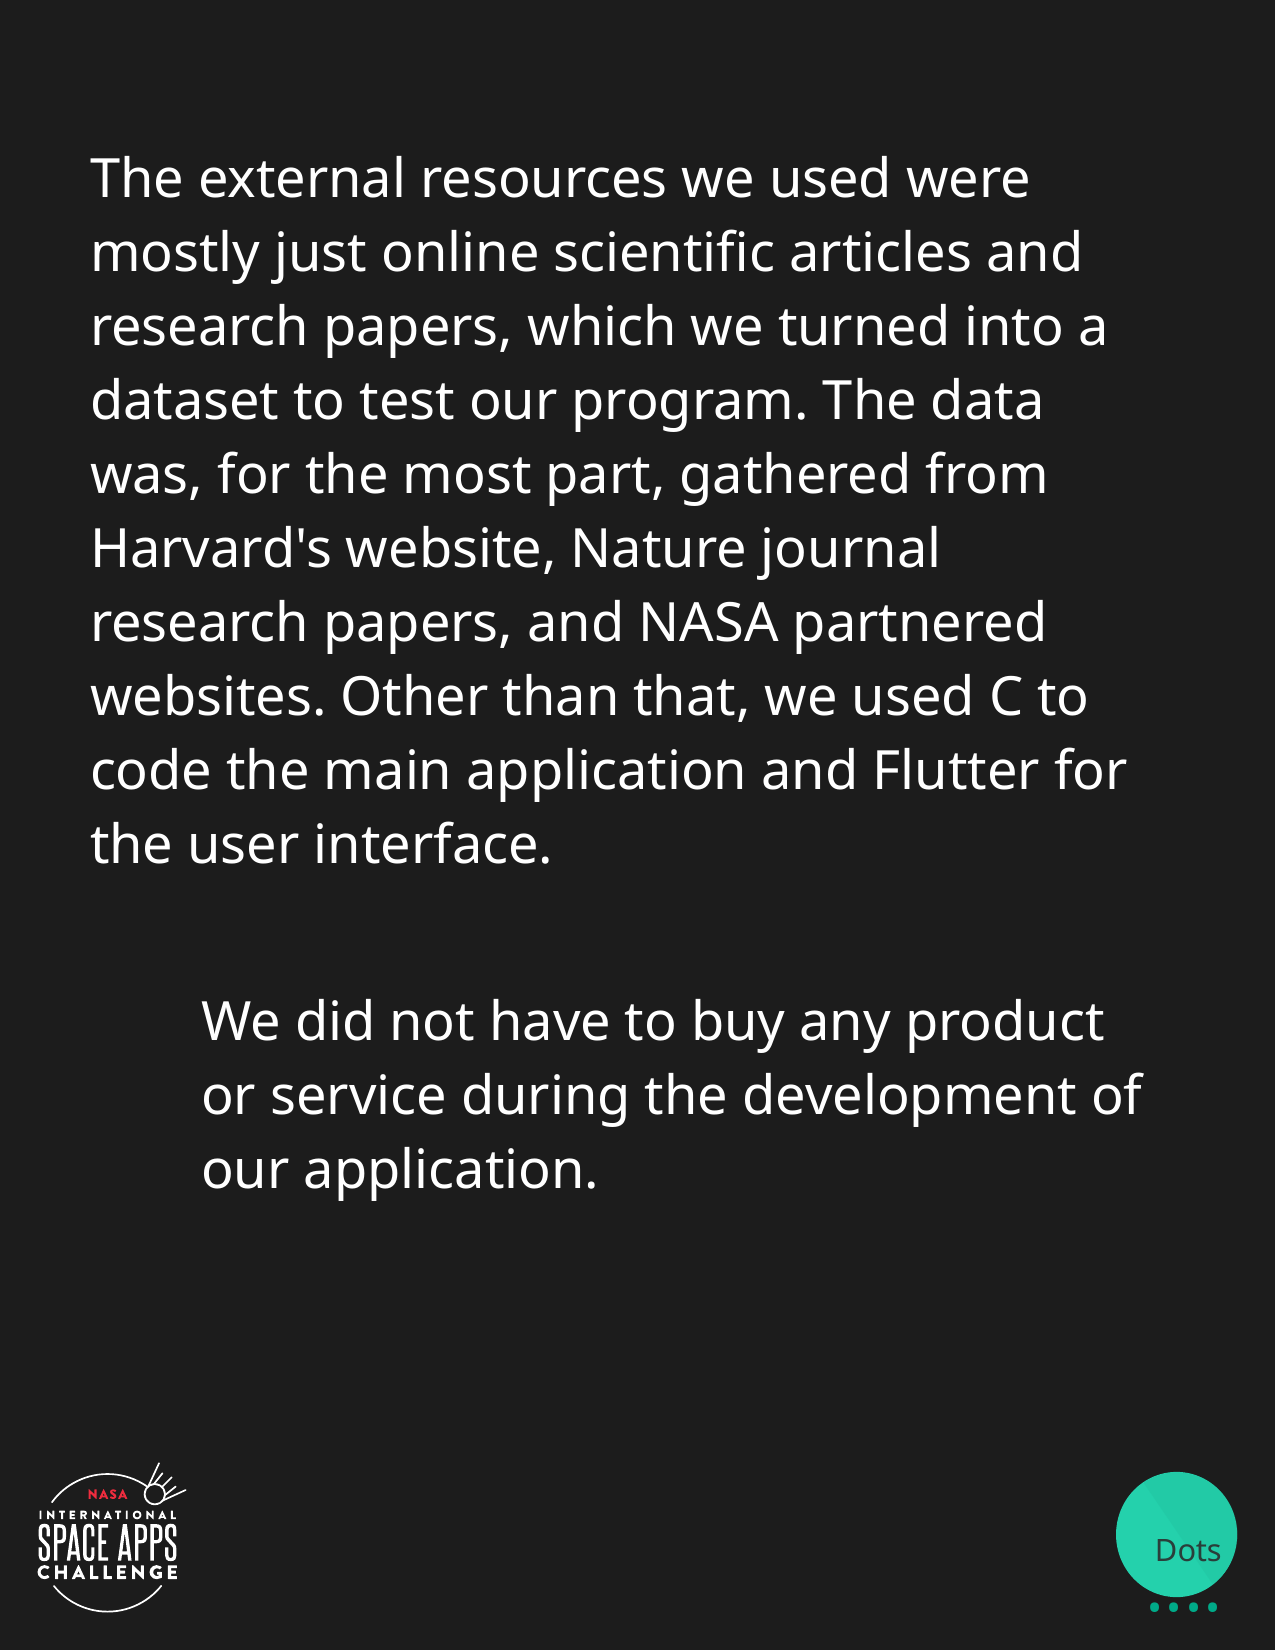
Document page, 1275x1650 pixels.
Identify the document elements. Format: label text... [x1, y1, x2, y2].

text_box The external resources we used were mostly just online scientific articles and research papers, which we turned into a dataset to test our program. The data was, for the most part, gathered from Harvard's website, Nature journal research papers, and NASA partnered websites. Other than that, we used C to code the main application and Flutter for the user interface. [75, 131, 1163, 816]
text_box [384, 615, 422, 682]
picture [37, 1462, 187, 1613]
picture [1116, 1471, 1238, 1613]
text_box We did not have to buy any product or service during the development of our application. [186, 975, 1162, 1538]
